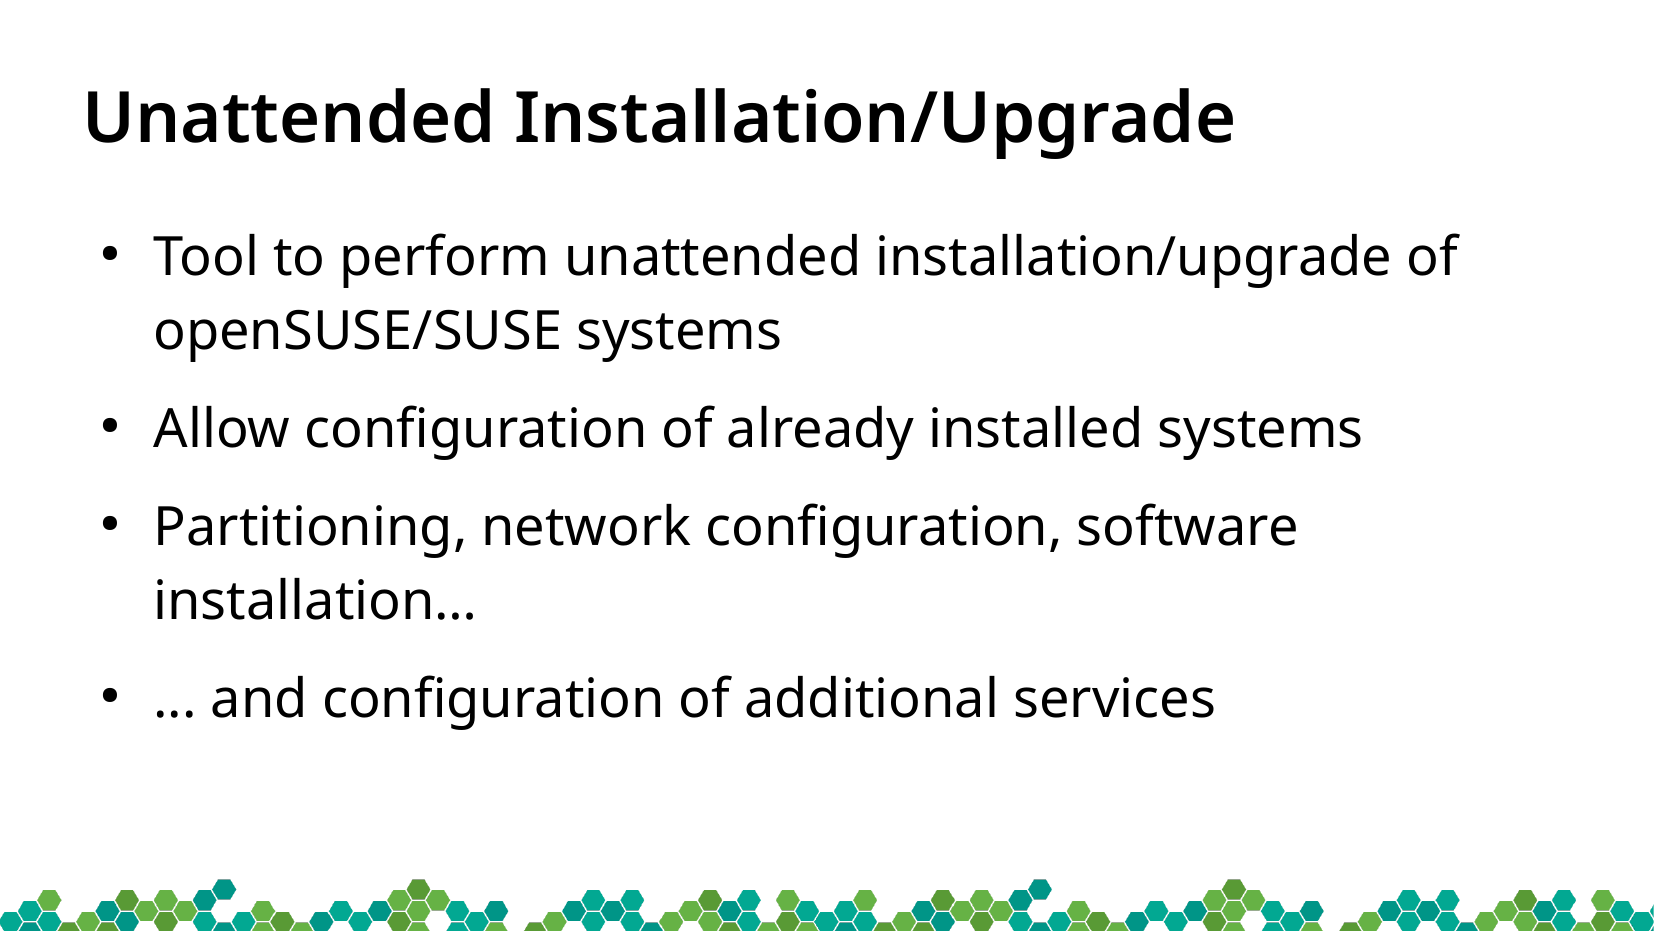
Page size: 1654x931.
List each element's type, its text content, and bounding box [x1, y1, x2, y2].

title Unattended Installation/Upgrade [82, 37, 1571, 193]
picture [0, 871, 1654, 931]
list Tool to perform unattended installation/upgrade of openSUSE/SUSE systems Allow configuration of already installed systems Partitioning, network configuration, software installation… ... and configuration of additional services [82, 217, 1571, 855]
